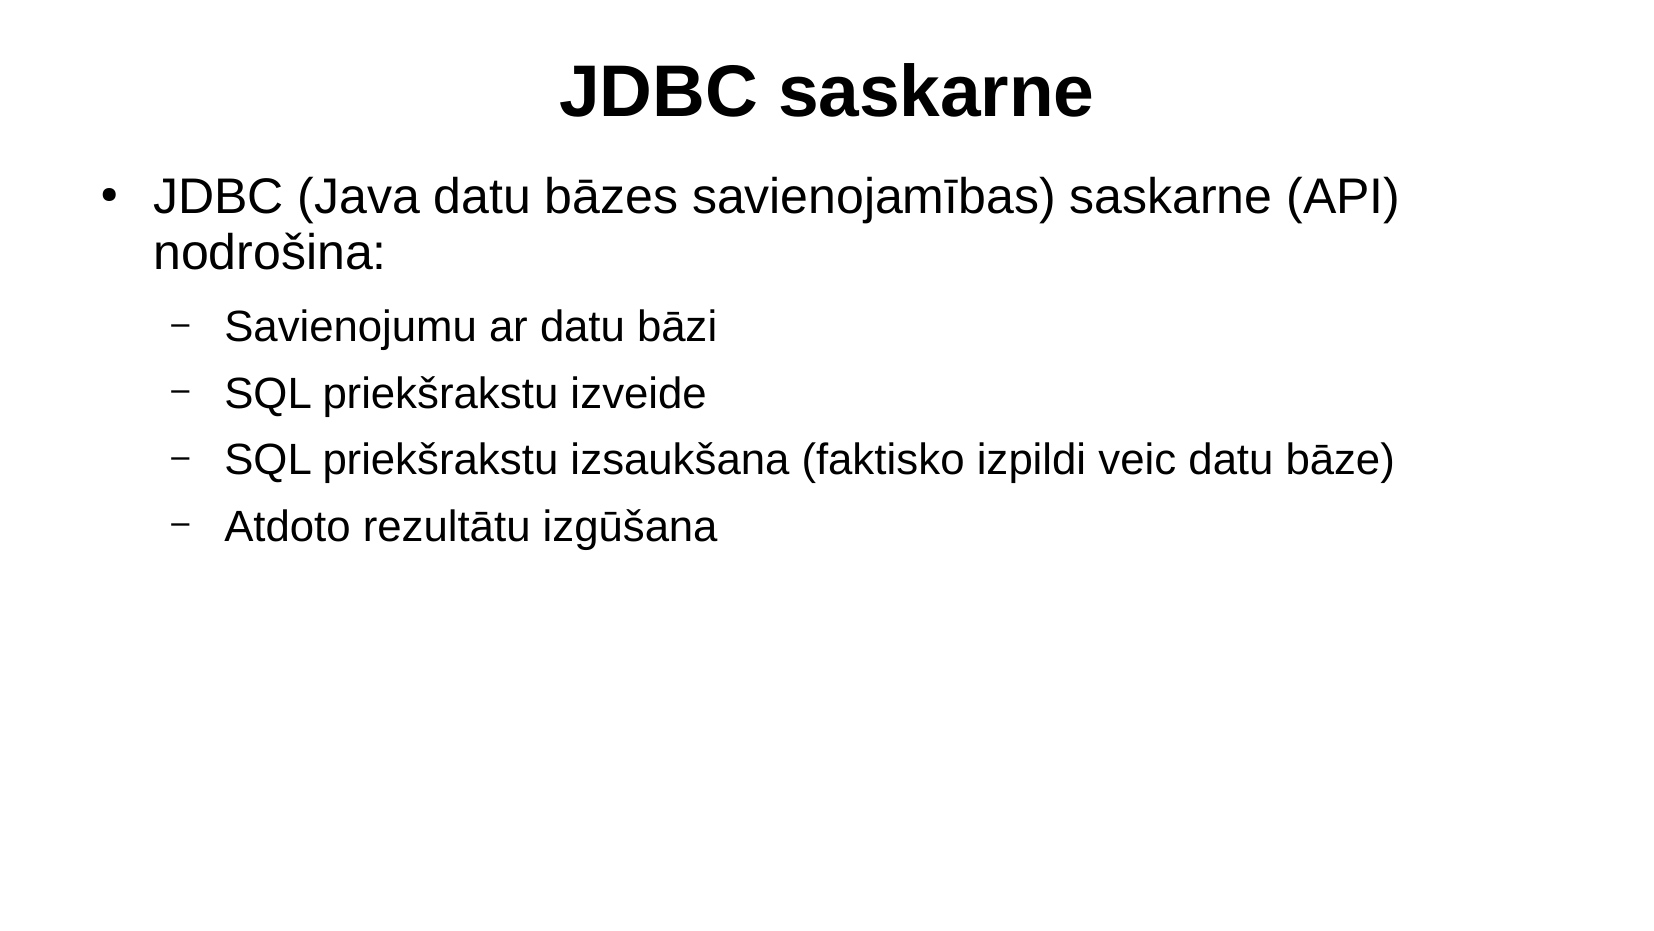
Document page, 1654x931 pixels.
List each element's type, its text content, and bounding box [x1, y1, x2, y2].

title JDBC saskarne [82, 37, 1571, 147]
list JDBC (Java datu bāzes savienojamības) saskarne (API) nodrošina: Savienojumu ar datu bāzi SQL priekšrakstu izveide SQL priekšrakstu izsaukšana (faktisko izpildi veic datu bāze) Atdoto rezultātu izgūšana [82, 168, 1538, 889]
